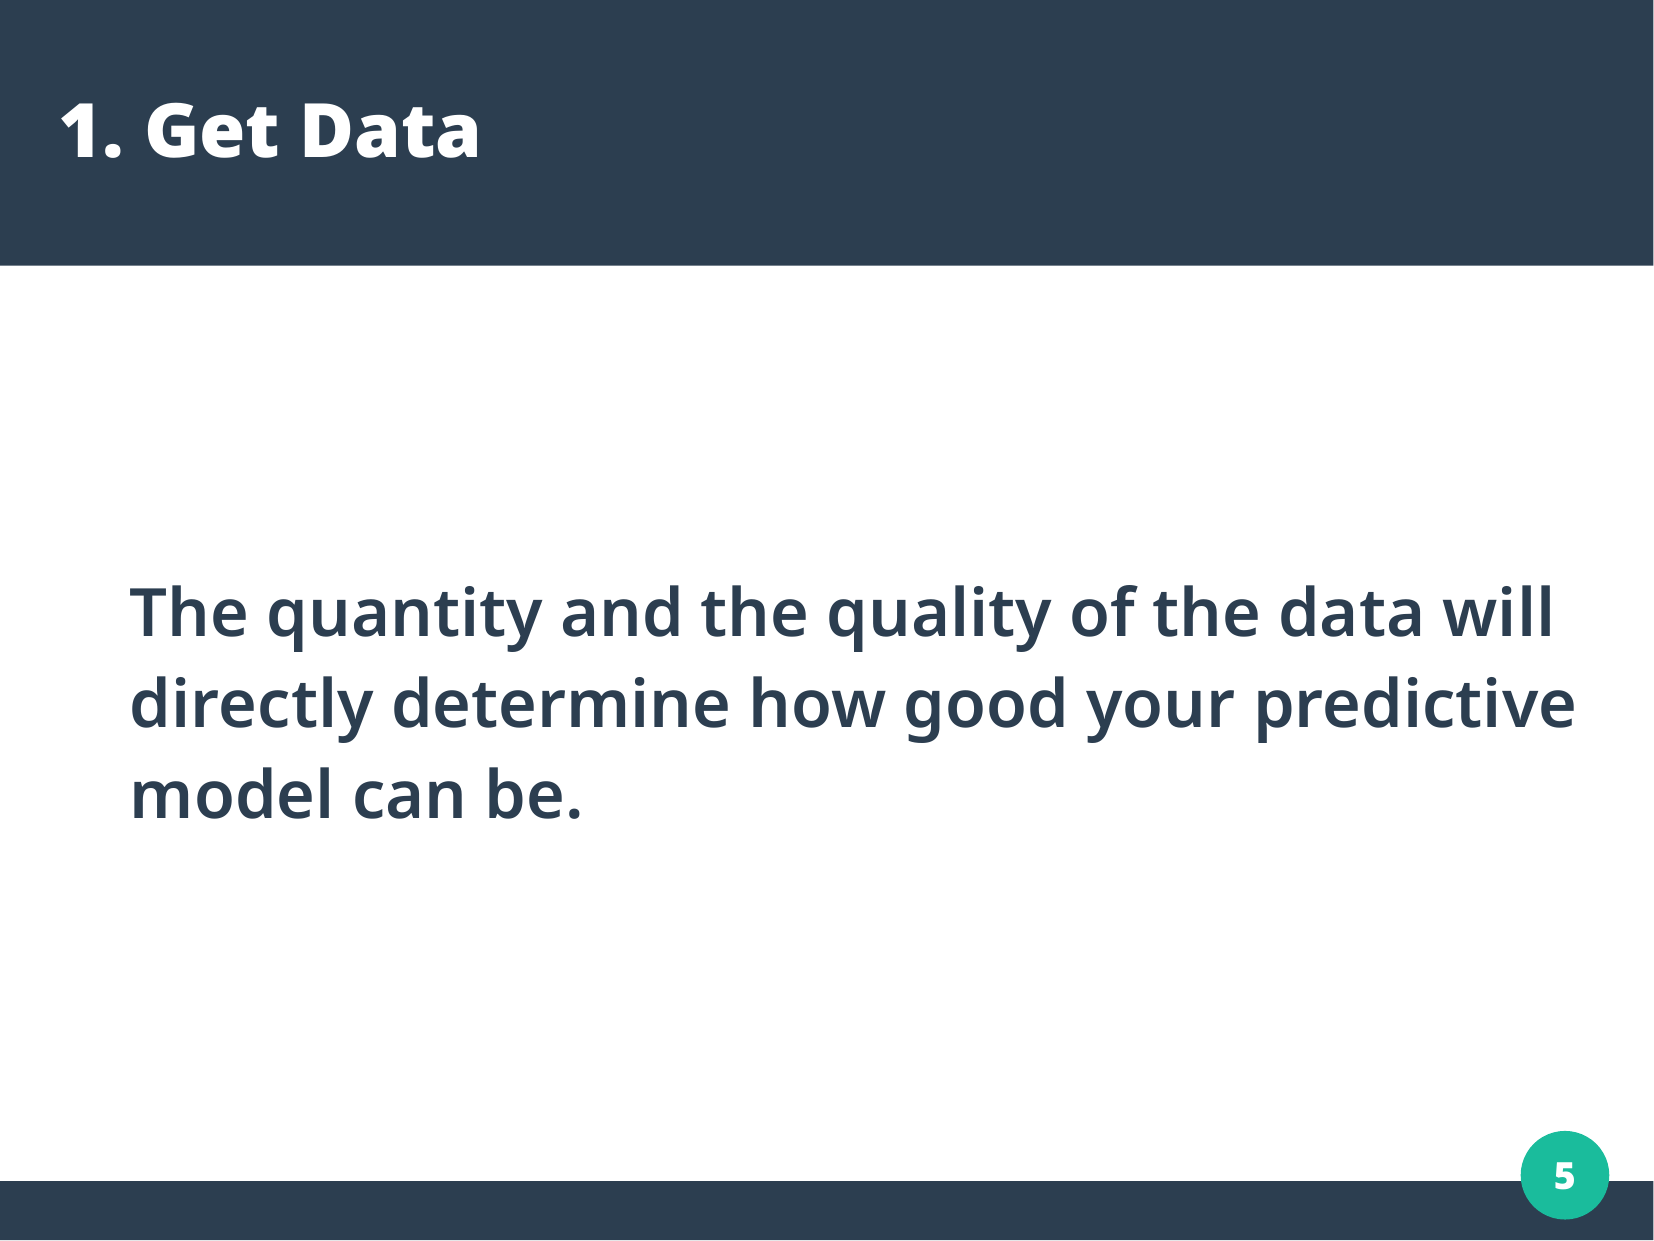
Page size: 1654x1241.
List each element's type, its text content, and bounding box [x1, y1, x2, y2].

list The quantity and the quality of the data will directly determine how good your predictive model can be. [59, 324, 1595, 1152]
title 1. Get Data [59, 49, 1595, 207]
